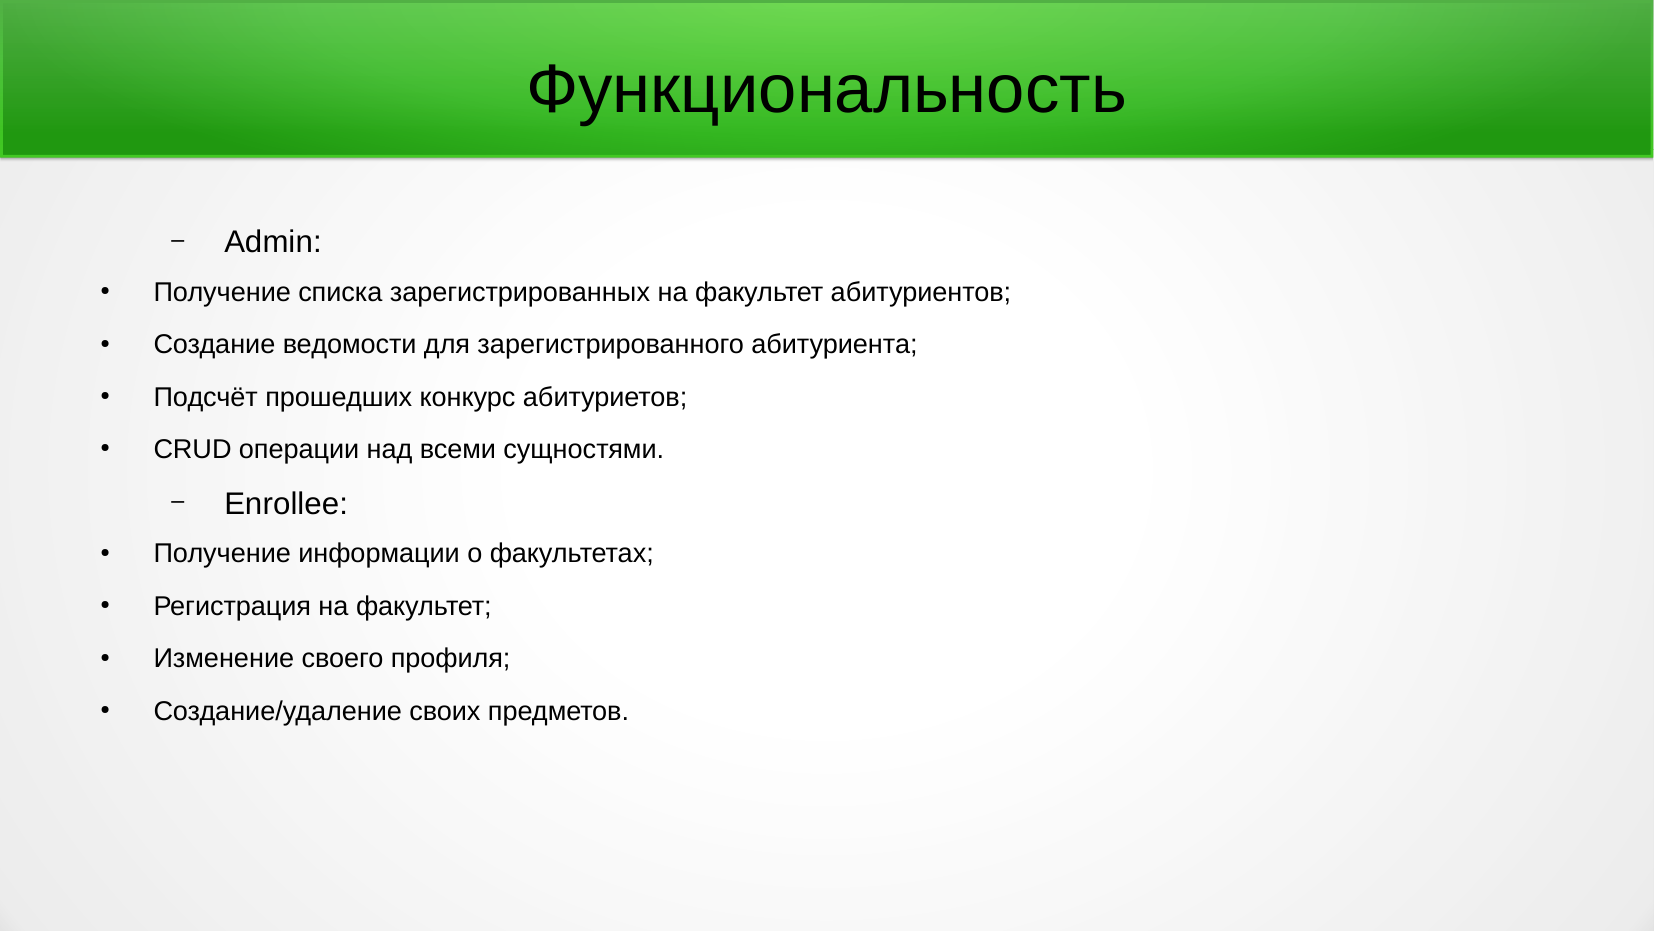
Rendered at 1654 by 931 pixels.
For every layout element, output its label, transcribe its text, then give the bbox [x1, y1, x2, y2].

list Admin: Получение списка зарегистрированных на факультет абитуриентов; Создание ведомости для зарегистрированного абитуриента; Подсчёт прошедших конкурс абитуриетов; CRUD операции над всеми сущностями. Enrollee: Получение информации о факультетах; Регистрация на факультет; Изменение своего профиля; Создание/удаление своих предметов. [82, 224, 1571, 764]
title Функциональность [82, 35, 1571, 142]
